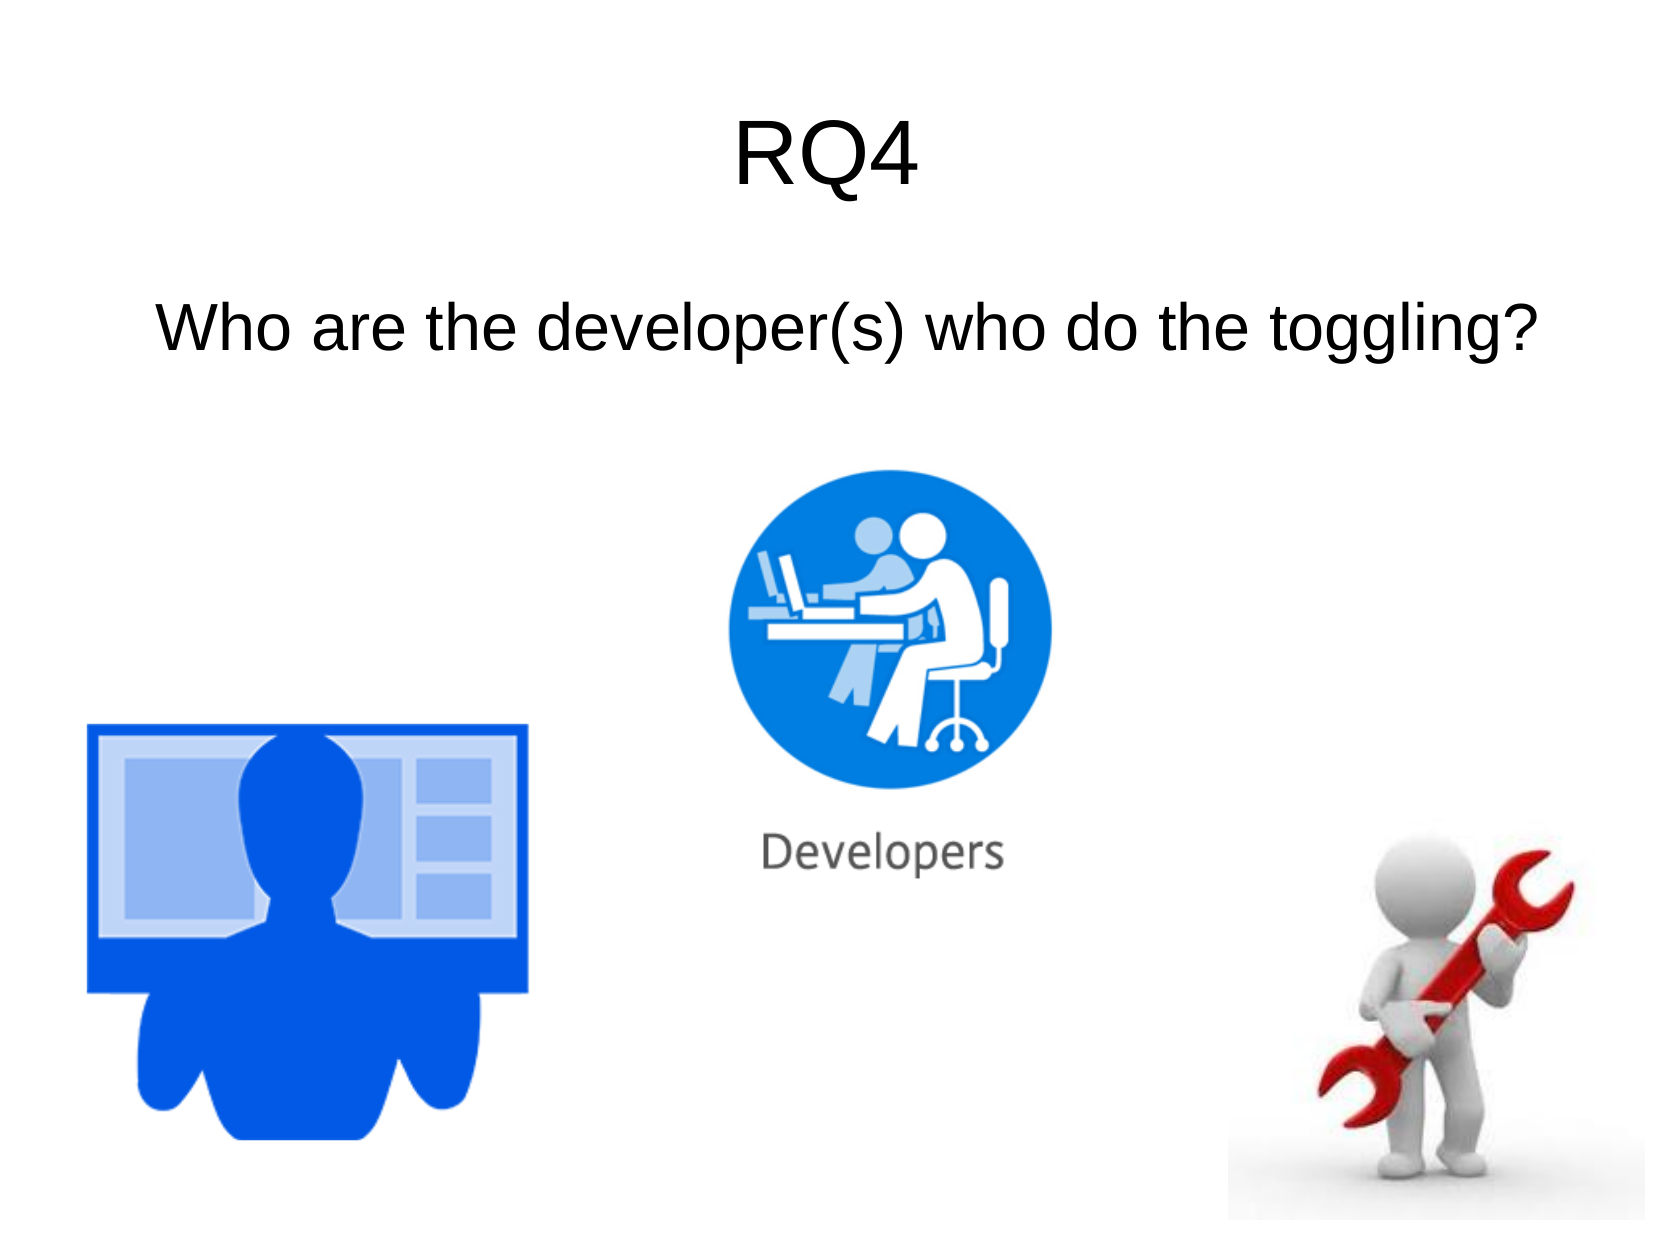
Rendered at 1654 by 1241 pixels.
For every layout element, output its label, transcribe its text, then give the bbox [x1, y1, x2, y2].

list Who are the developer(s) who do the toggling? [82, 290, 1571, 1010]
picture [1228, 803, 1645, 1220]
picture [16, 448, 1205, 1224]
title RQ4 [82, 49, 1571, 257]
